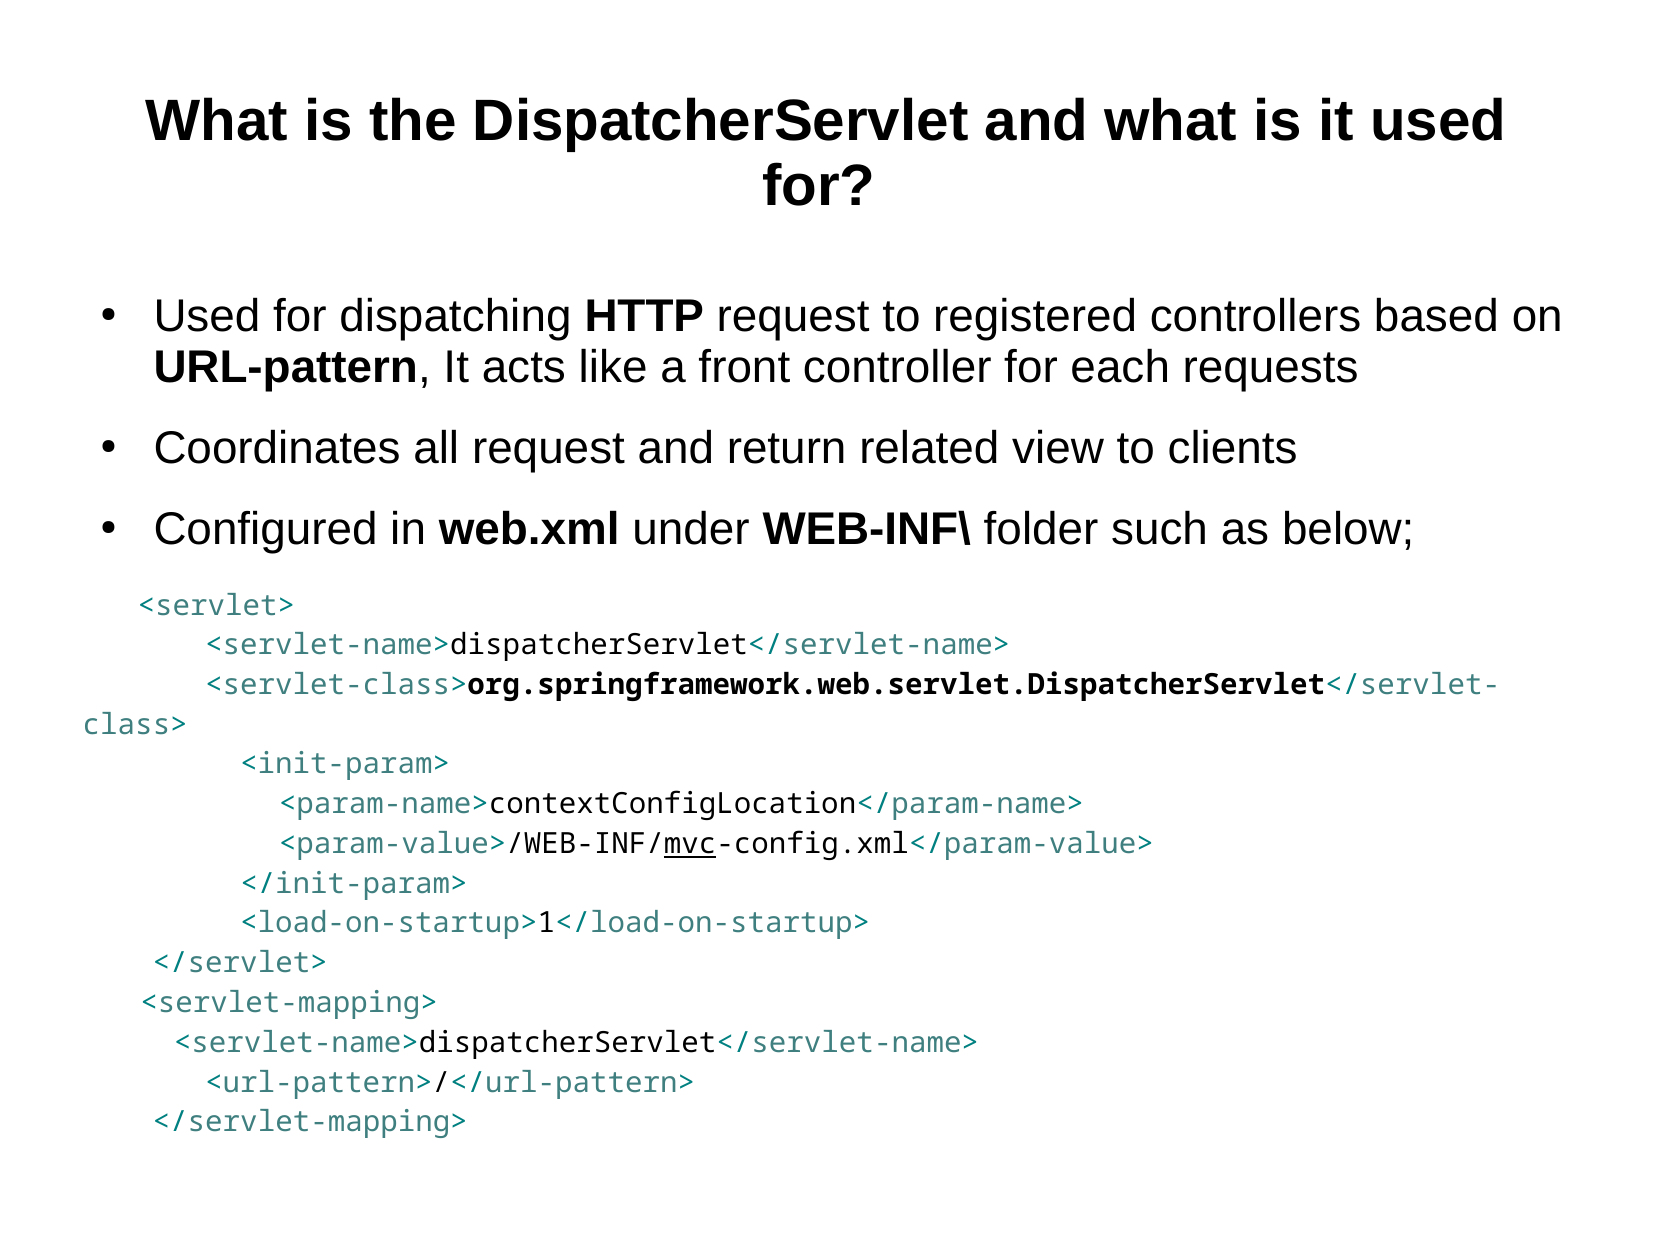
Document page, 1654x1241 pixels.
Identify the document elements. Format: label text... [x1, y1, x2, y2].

title What is the DispatcherServlet and what is it used for? [82, 49, 1571, 257]
list Used for dispatching HTTP request to registered controllers based on URL-pattern, It acts like a front controller for each requests Coordinates all request and return related view to clients Configured in web.xml under WEB-INF\ folder such as below; <servlet> <servlet-name>dispatcherServlet</servlet-name> <servlet-class>org.springframework.web.servlet.DispatcherServlet</servlet-class> <init-param> <param-name>contextConfigLocation</param-name> <param-value>/WEB-INF/mvc-config.xml</param-value> </init-param> <load-on-startup>1</load-on-startup> </servlet> <servlet-mapping> <servlet-name>dispatcherServlet</servlet-name> <url-pattern>/</url-pattern> </servlet-mapping> [82, 290, 1571, 1153]
